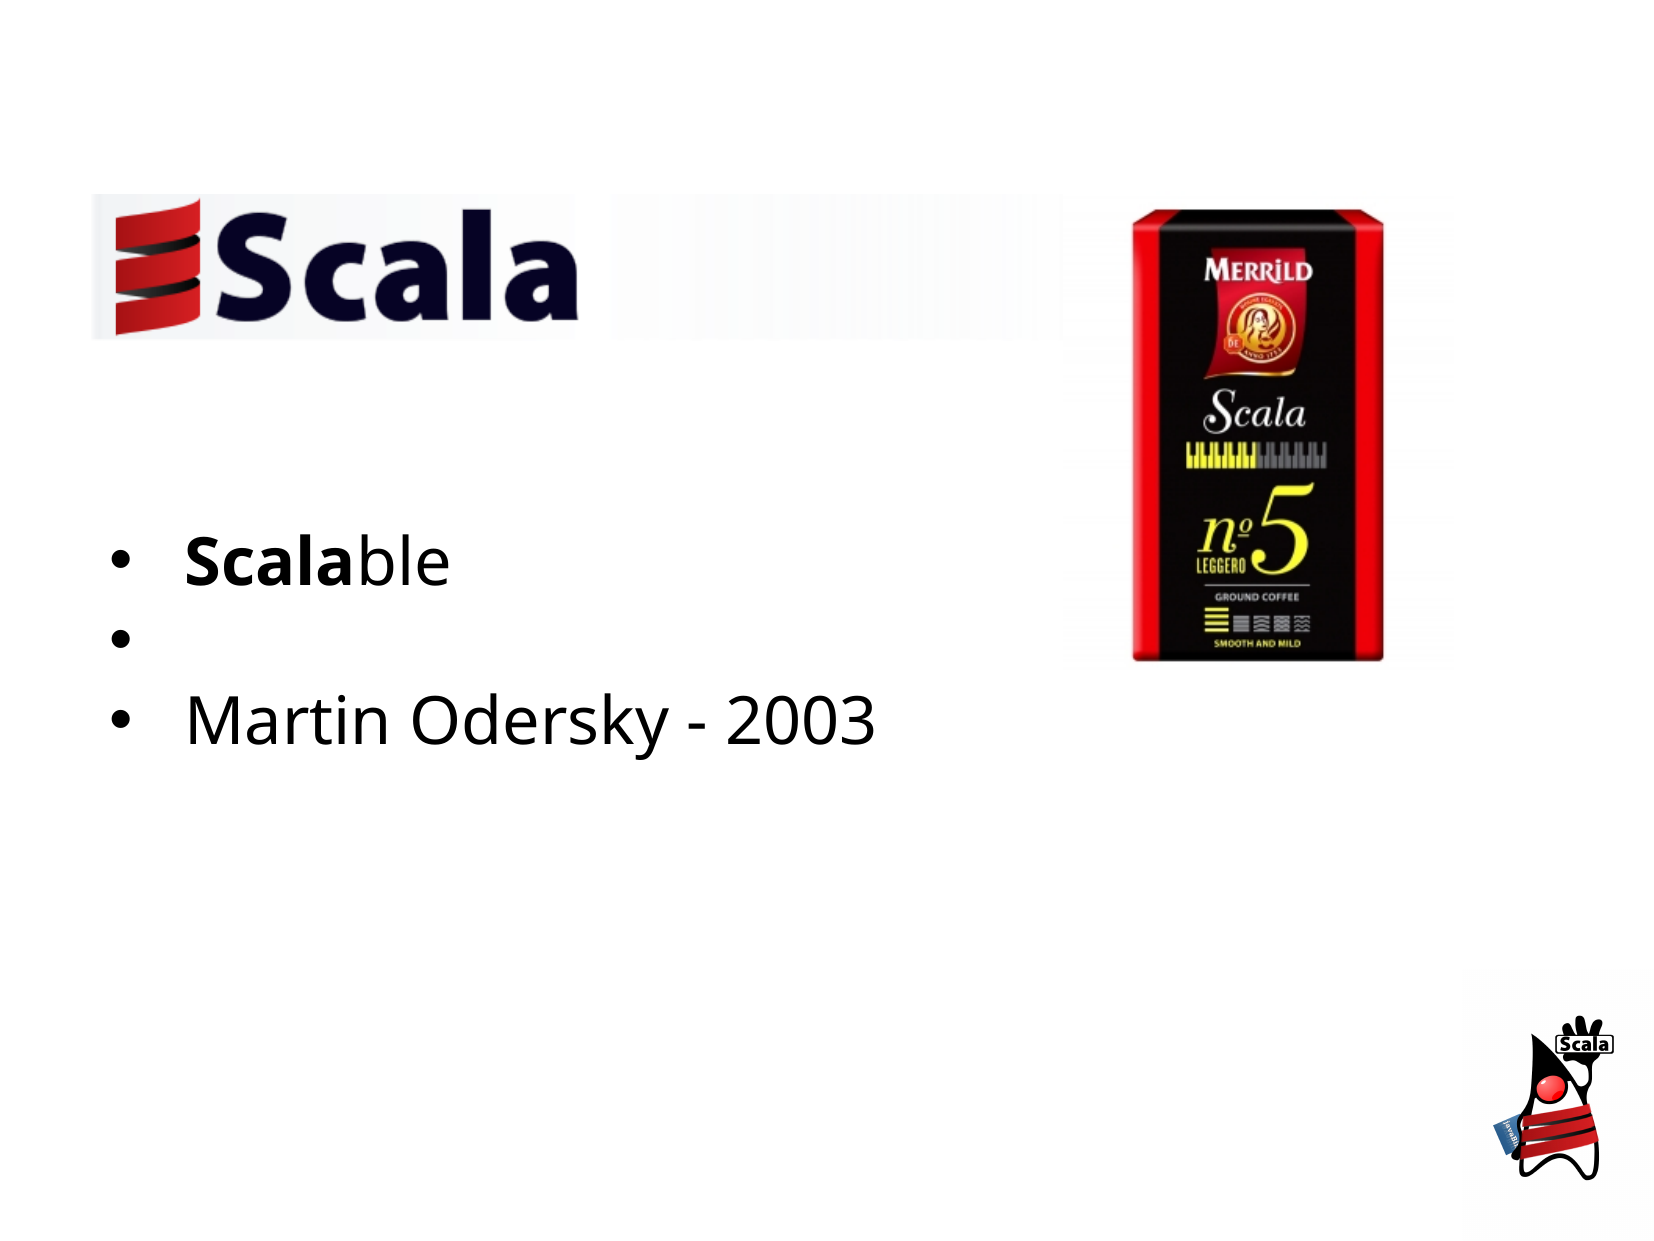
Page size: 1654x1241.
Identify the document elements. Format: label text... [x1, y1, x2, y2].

picture [91, 191, 1454, 671]
text_box Scalable Martin Odersky - 2003 [94, 431, 1335, 846]
